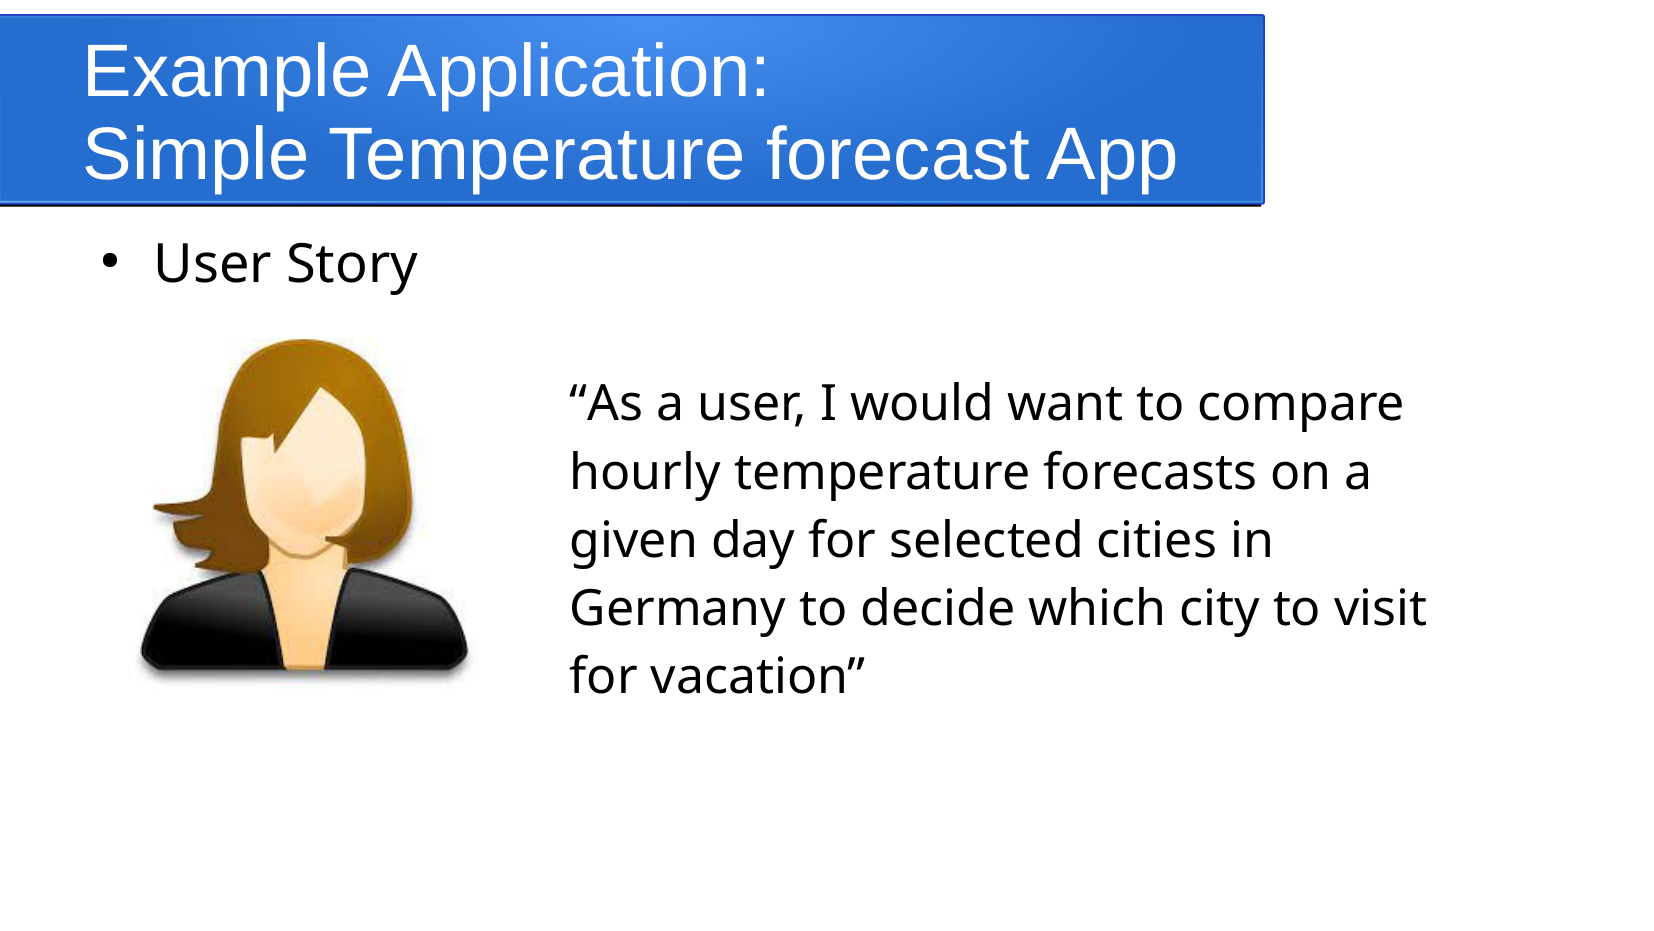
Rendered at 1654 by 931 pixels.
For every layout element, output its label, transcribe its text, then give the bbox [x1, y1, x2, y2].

picture [128, 338, 481, 691]
text_box “As a user, I would want to compare hourly temperature forecasts on a given day for selected cities in Germany to decide which city to visit for vacation” [555, 360, 1456, 625]
title Example Application: Simple Temperature forecast App [82, 29, 1235, 196]
list User Story [82, 224, 1571, 764]
